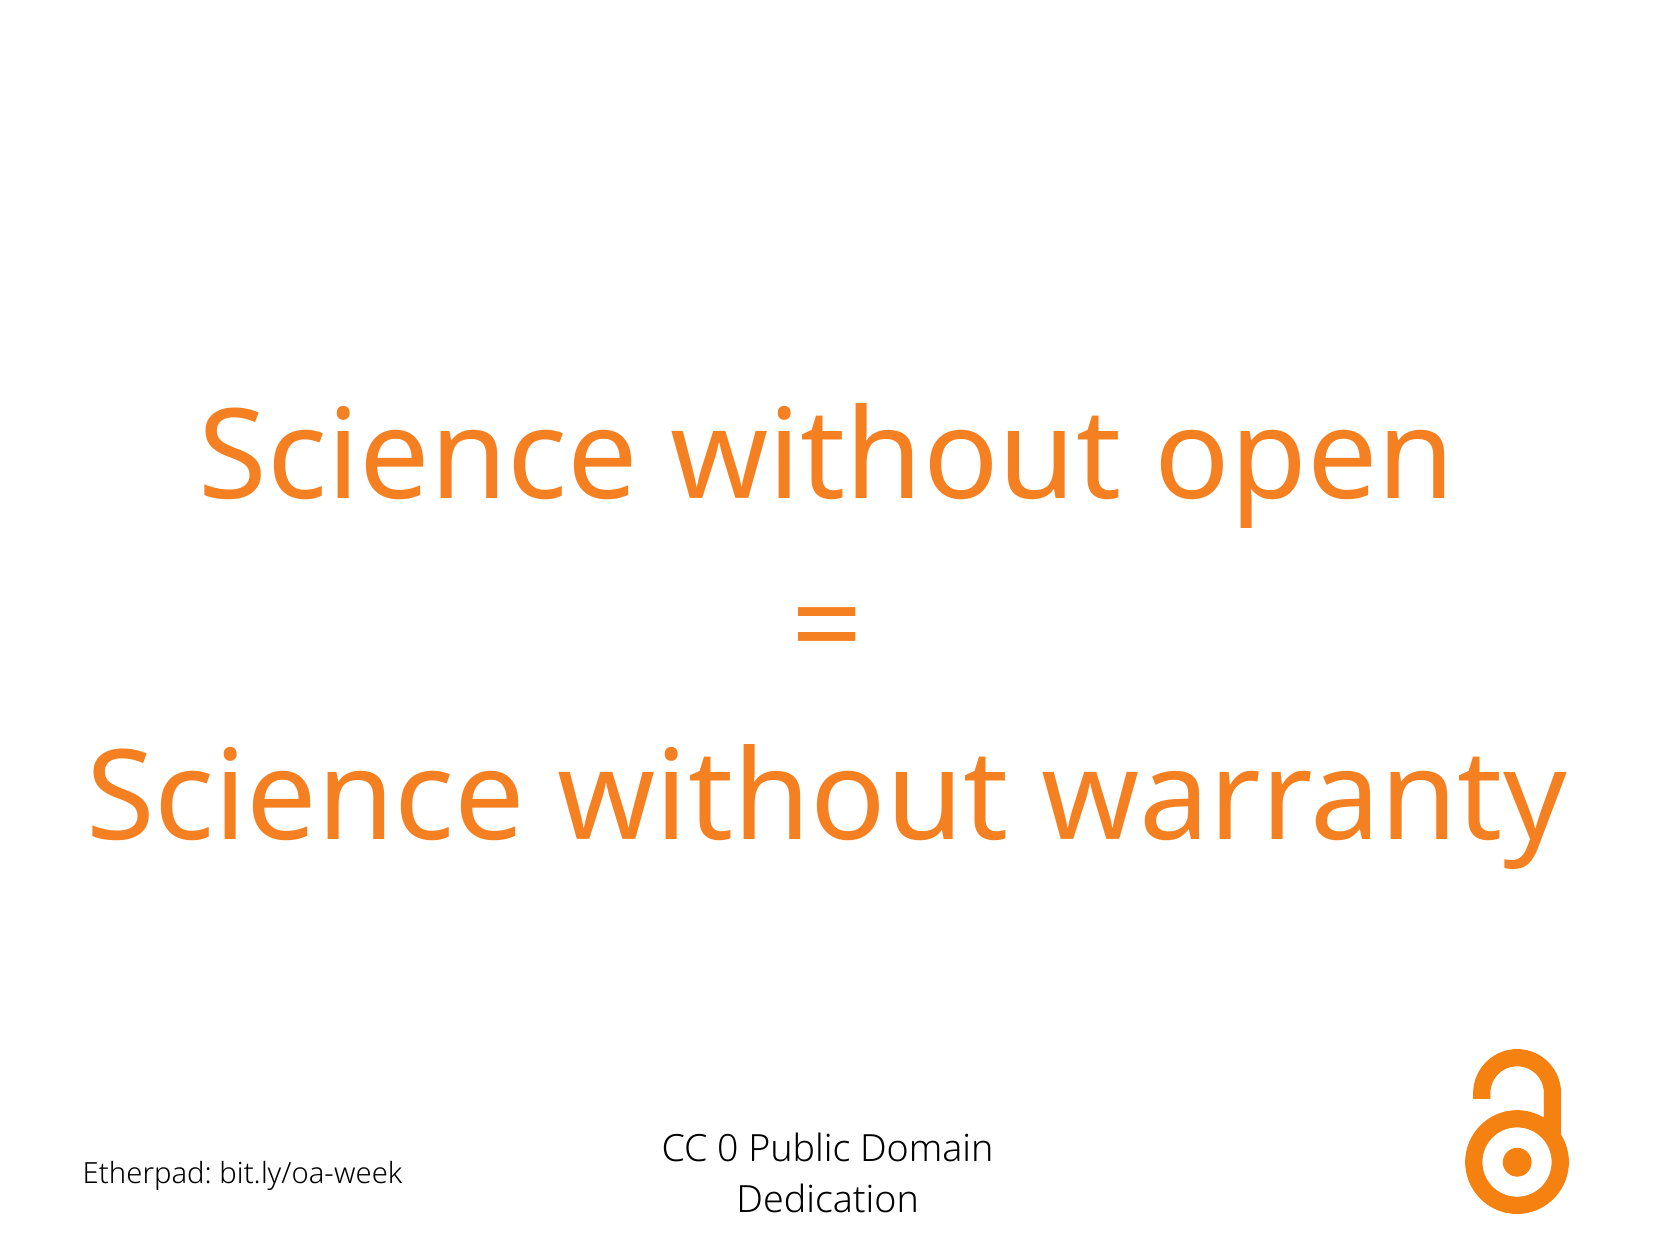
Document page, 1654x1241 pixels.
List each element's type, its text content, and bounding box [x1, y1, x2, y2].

title Science without open = Science without warranty [82, 395, 1571, 845]
picture [1463, 1047, 1571, 1216]
